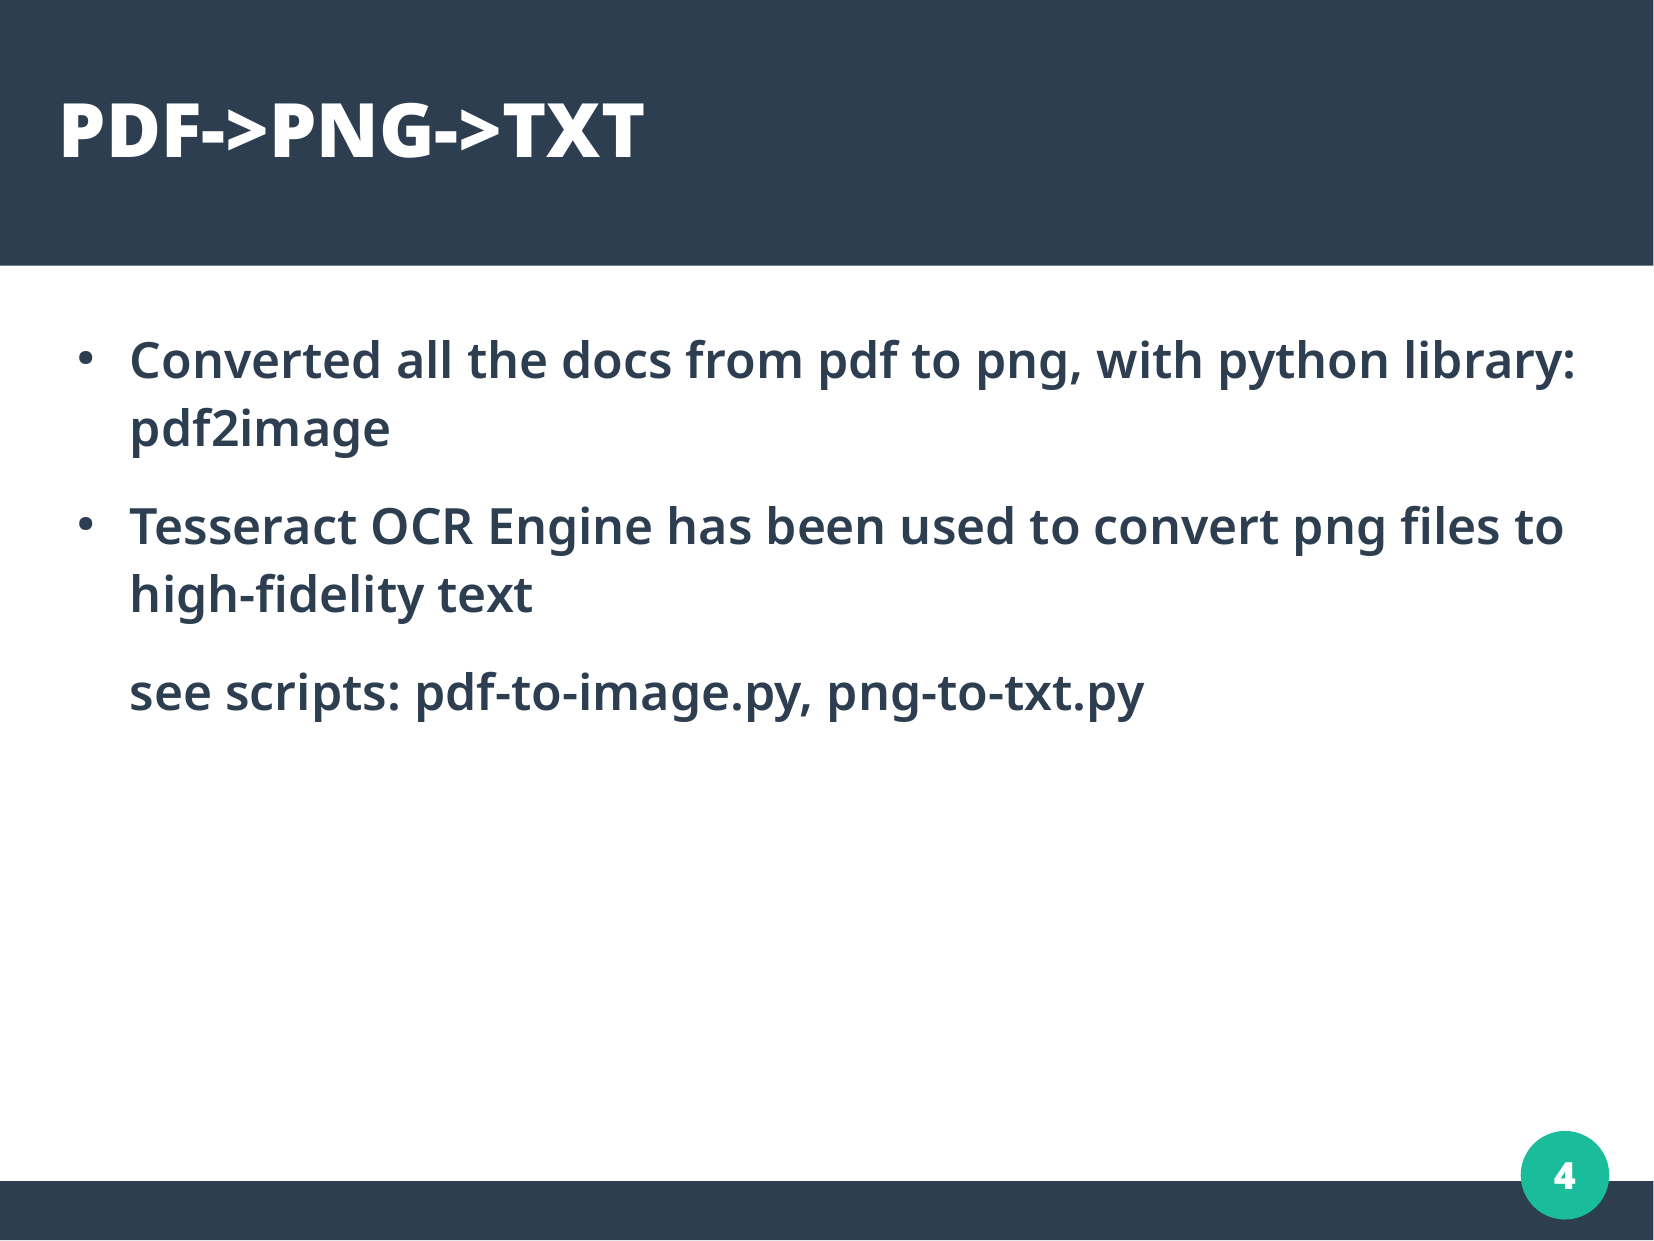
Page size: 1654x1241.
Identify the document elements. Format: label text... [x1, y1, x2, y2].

title PDF->PNG->TXT [59, 49, 1595, 207]
list Converted all the docs from pdf to png, with python library: pdf2image Tesseract OCR Engine has been used to convert png files to high-fidelity text see scripts: pdf-to-image.py, png-to-txt.py [59, 324, 1595, 1152]
